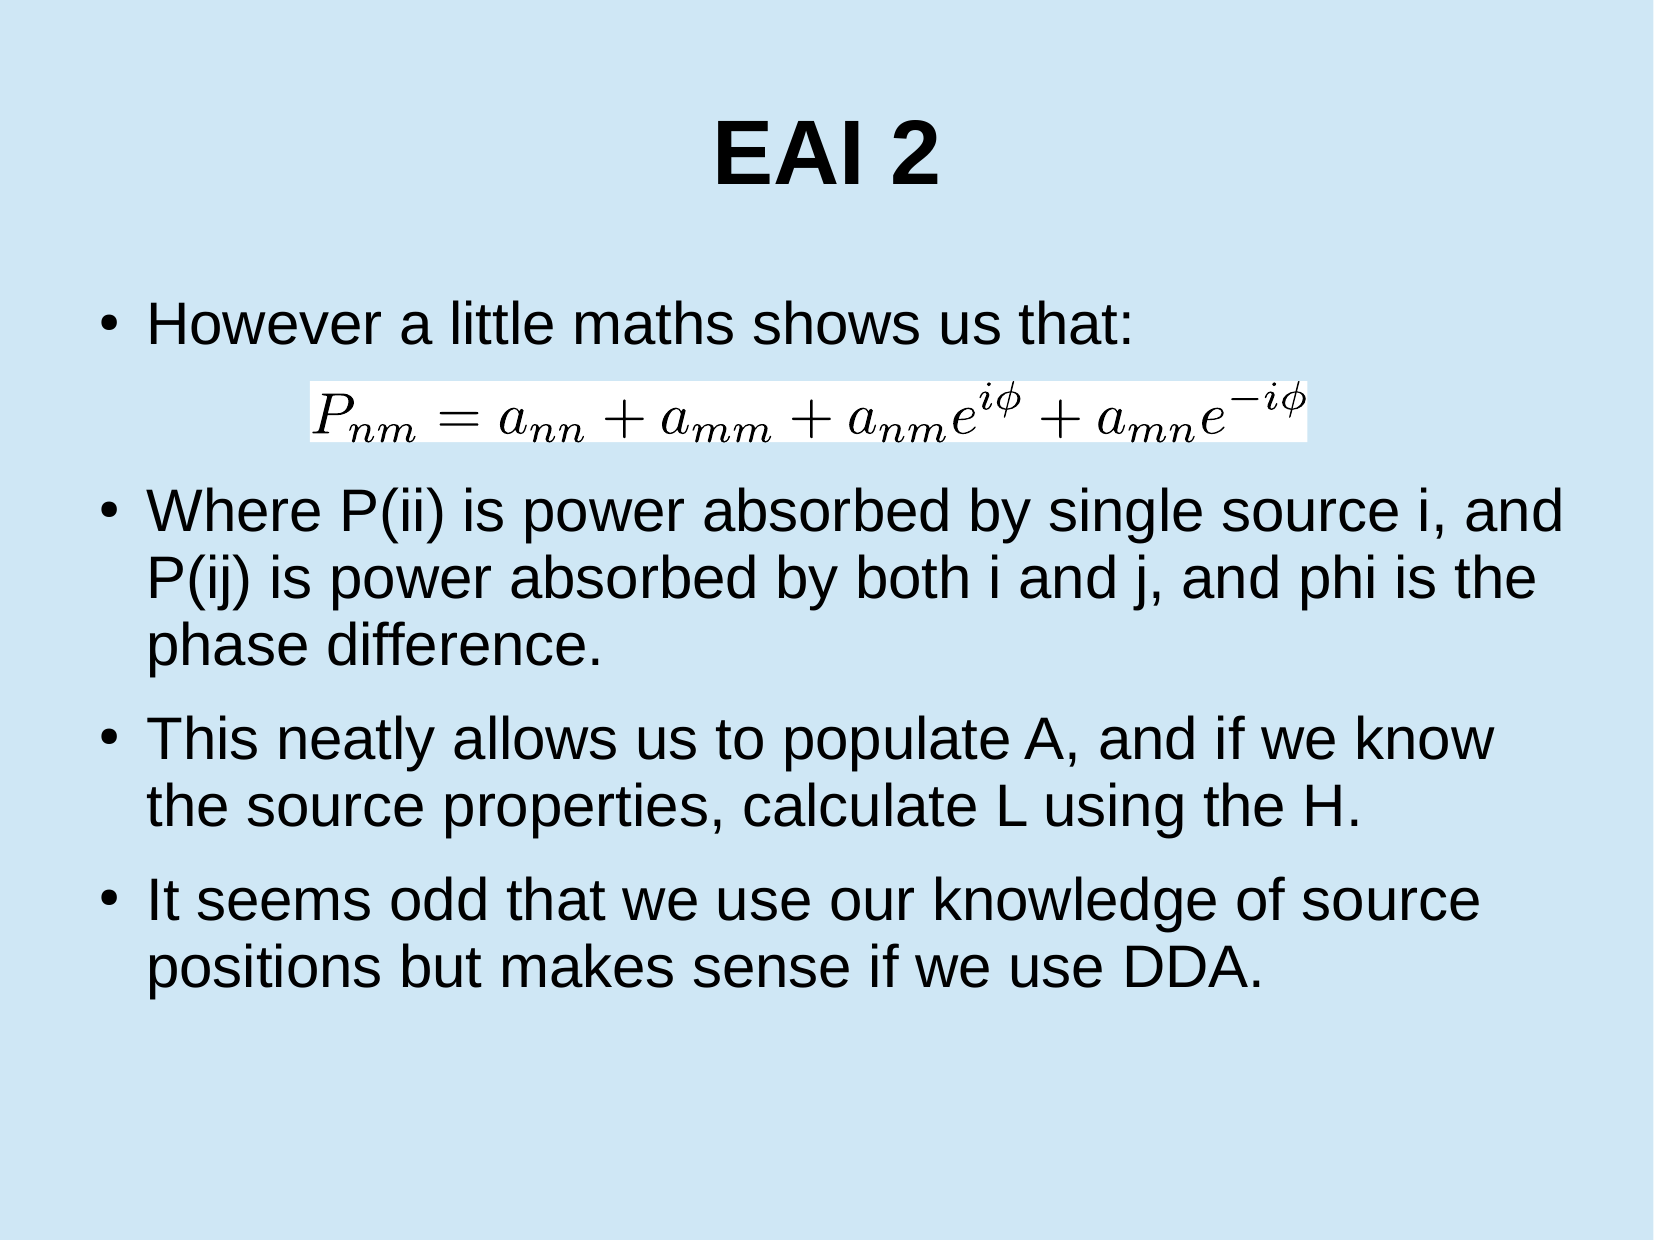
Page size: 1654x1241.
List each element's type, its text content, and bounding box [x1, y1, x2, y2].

title EAI 2 [82, 49, 1571, 257]
list However a little maths shows us that: Where P(ii) is power absorbed by single source i, and P(ij) is power absorbed by both i and j, and phi is the phase difference. This neatly allows us to populate A, and if we know the source properties, calculate L using the H. It seems odd that we use our knowledge of source positions but makes sense if we use DDA. [82, 290, 1571, 1010]
text_box [309, 381, 1308, 443]
